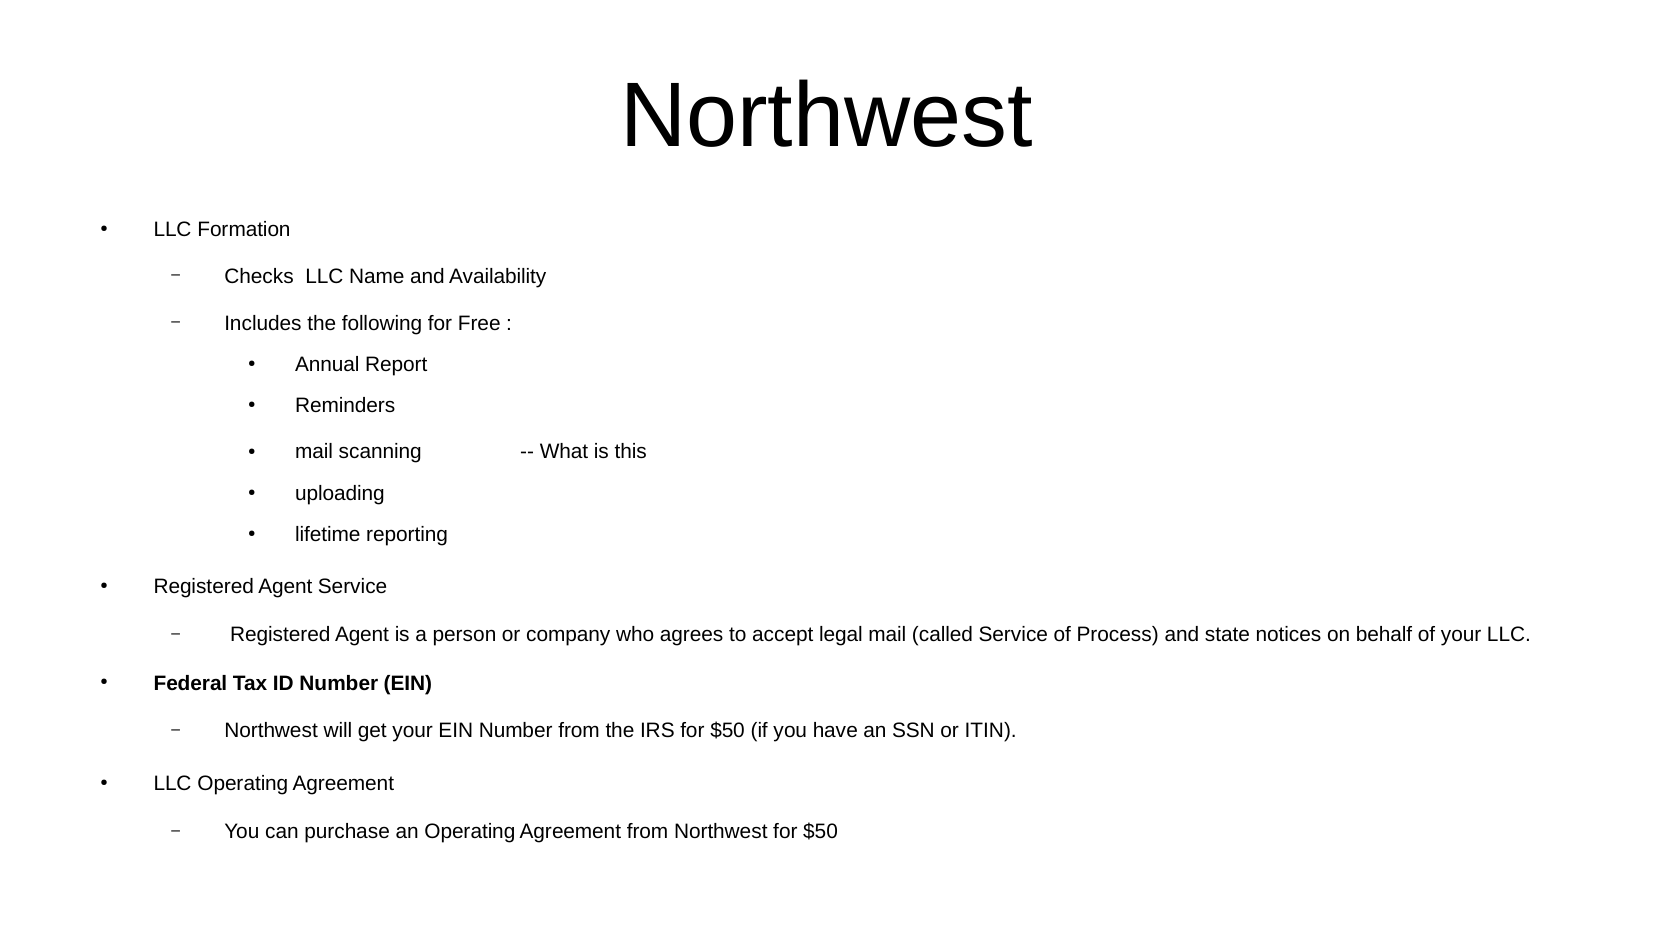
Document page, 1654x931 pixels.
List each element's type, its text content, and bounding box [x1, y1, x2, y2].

list LLC Formation Checks LLC Name and Availability Includes the following for Free : Annual Report Reminders mail scanning -- What is this uploading lifetime reporting Registered Agent Service Registered Agent is a person or company who agrees to accept legal mail (called Service of Process) and state notices on behalf of your LLC. Federal Tax ID Number (EIN) Northwest will get your EIN Number from the IRS for $50 (if you have an SSN or ITIN). LLC Operating Agreement You can purchase an Operating Agreement from Northwest for $50 [82, 217, 1613, 901]
title Northwest [82, 37, 1571, 193]
